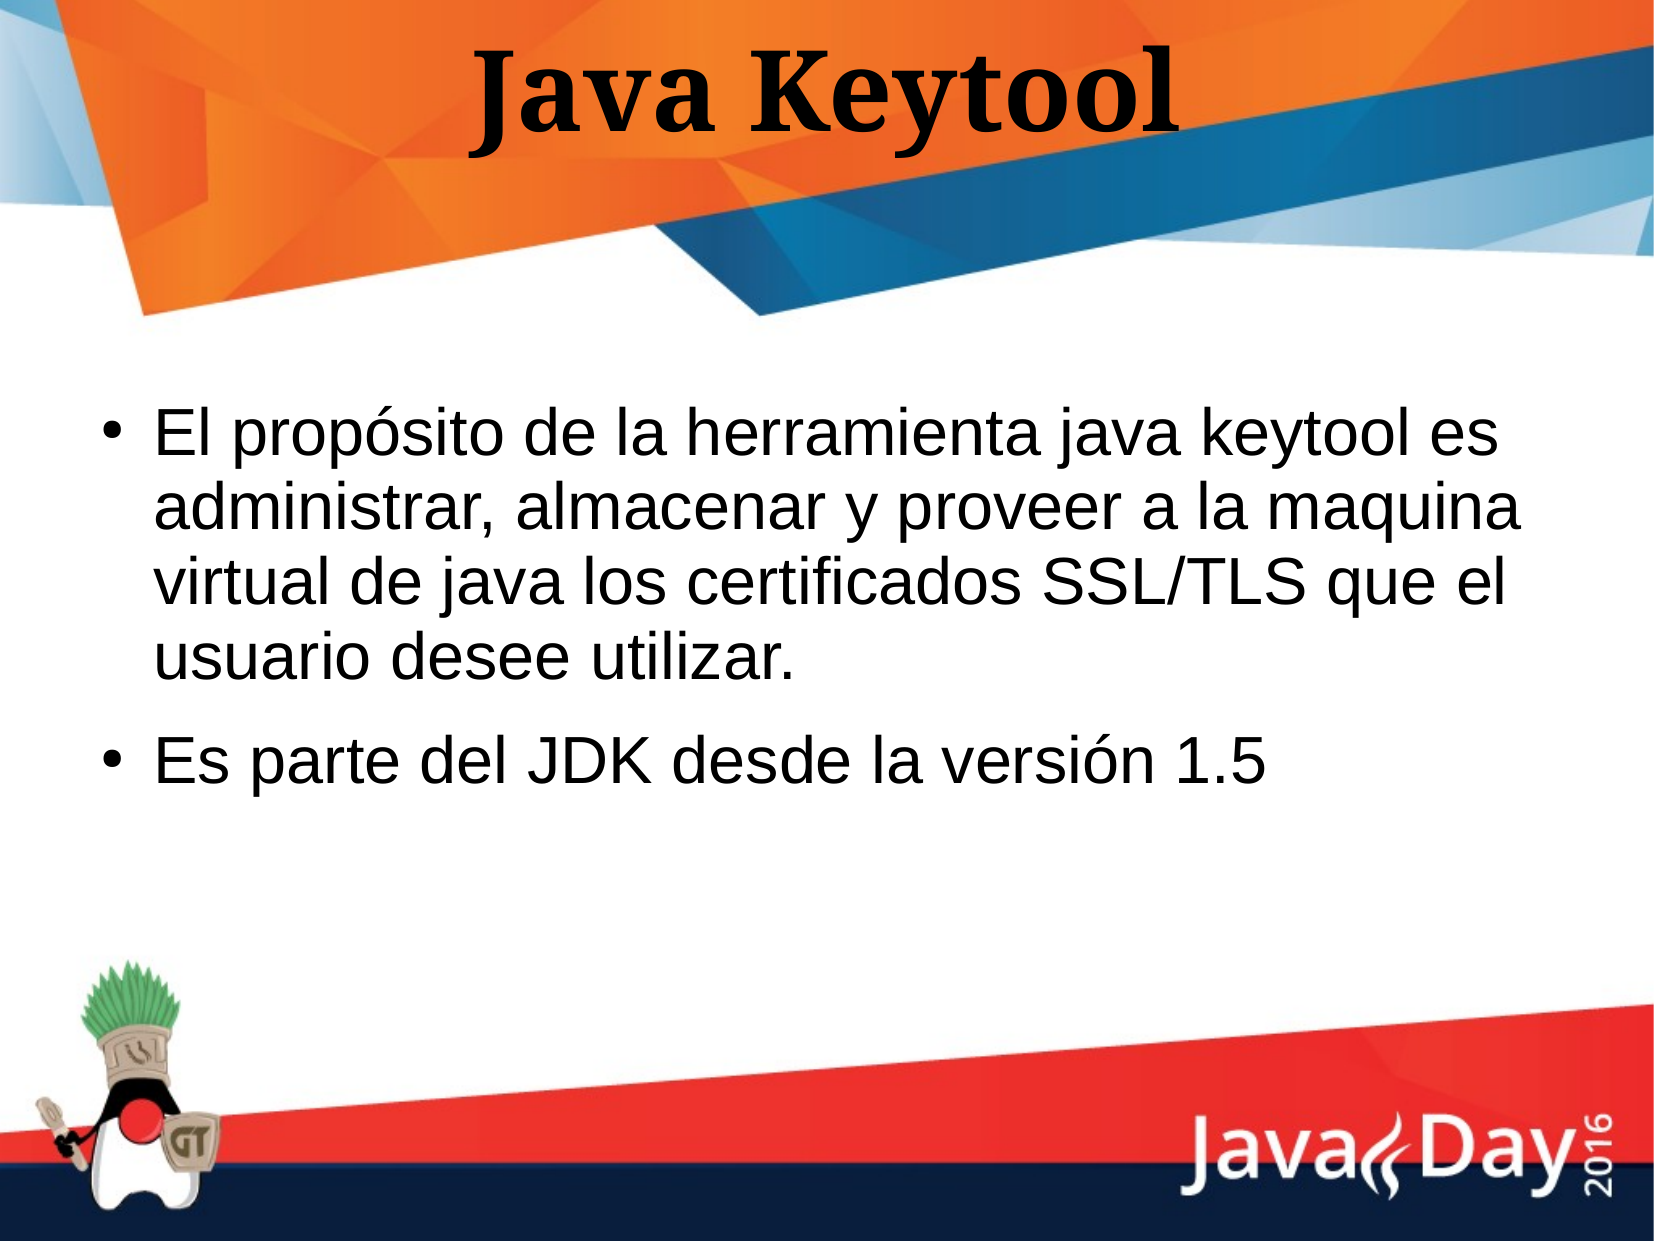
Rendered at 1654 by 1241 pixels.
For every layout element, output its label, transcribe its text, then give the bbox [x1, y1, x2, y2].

picture [1291, 194, 1303, 200]
list El propósito de la herramienta java keytool es administrar, almacenar y proveer a la maquina virtual de java los certificados SSL/TLS que el usuario desee utilizar. Es parte del JDK desde la versión 1.5 [82, 290, 1571, 1010]
picture [0, 0, 1654, 1241]
title Java Keytool [82, 0, 1571, 192]
